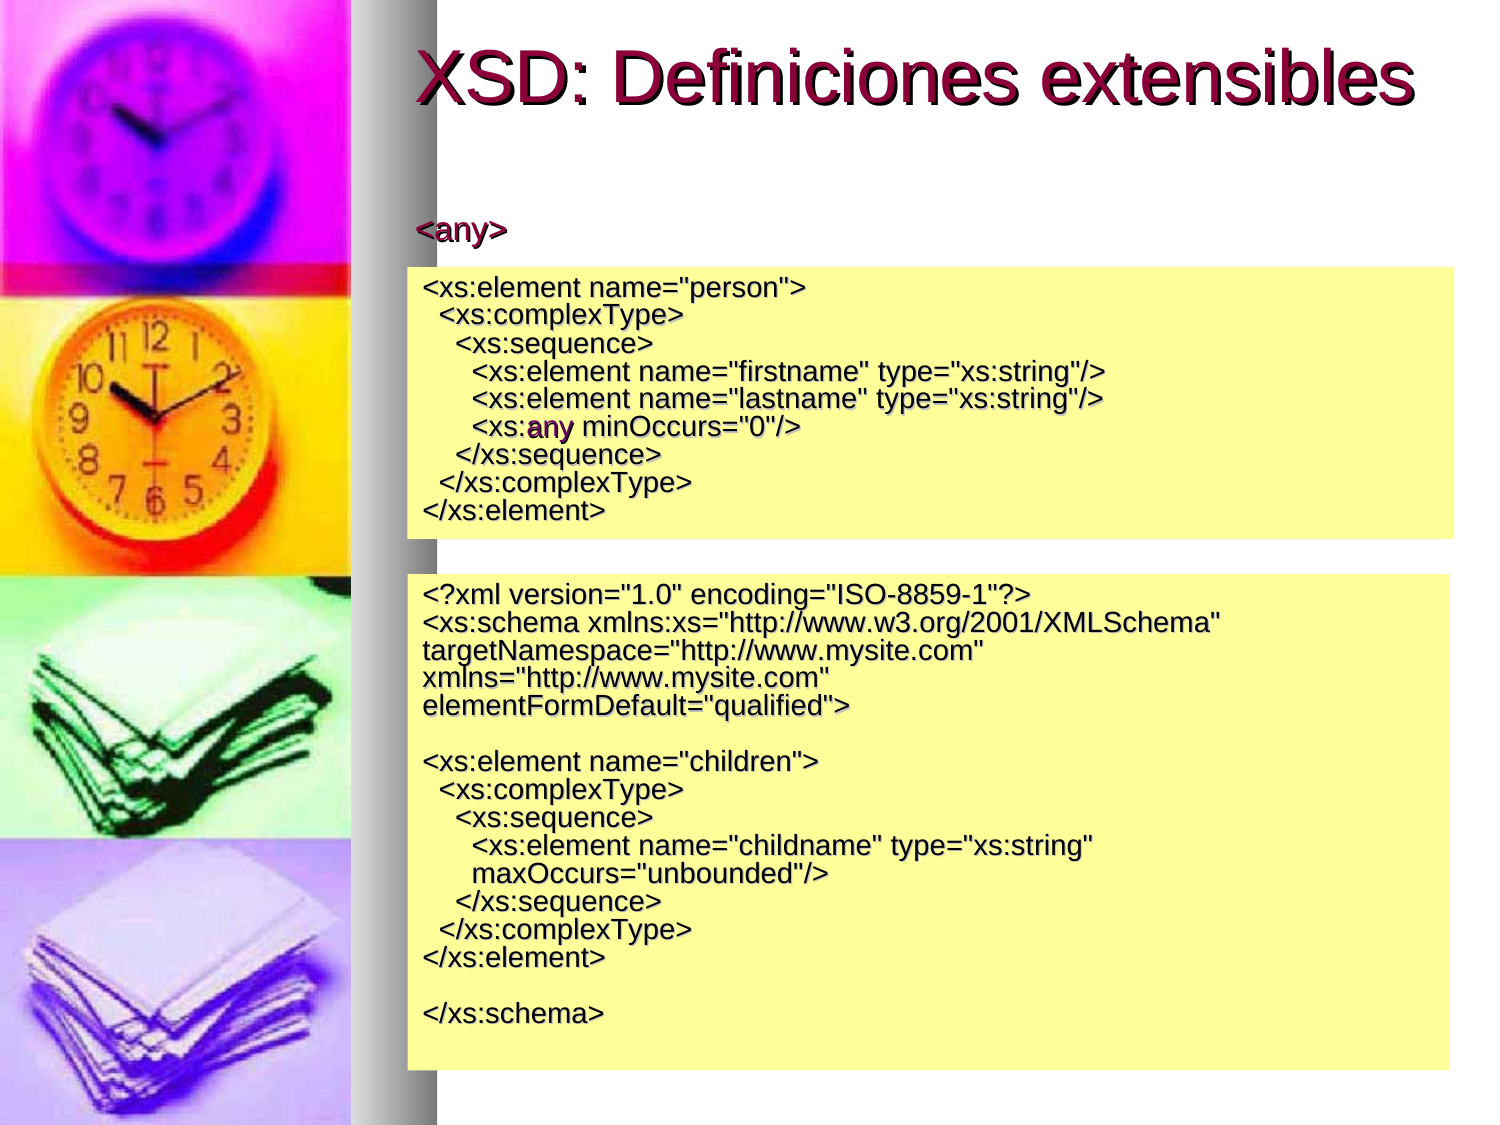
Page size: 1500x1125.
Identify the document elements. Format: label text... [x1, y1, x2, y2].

list <?xml version="1.0" encoding="ISO-8859-1"?> <xs:schema xmlns:xs="http://www.w3.org/2001/XMLSchema" targetNamespace="http://www.mysite.com" xmlns="http://www.mysite.com" elementFormDefault="qualified"> <xs:element name="children"> <xs:complexType> <xs:sequence> <xs:element name="childname" type="xs:string" maxOccurs="unbounded"/> </xs:sequence> </xs:complexType> </xs:element> </xs:schema> [407, 574, 1450, 1071]
picture [0, 0, 351, 1125]
title XSD: Definiciones extensibles <any> [399, 19, 1450, 256]
list <xs:element name="person"> <xs:complexType> <xs:sequence> <xs:element name="firstname" type="xs:string"/> <xs:element name="lastname" type="xs:string"/> <xs:any minOccurs="0"/> </xs:sequence> </xs:complexType> </xs:element> [407, 267, 1455, 539]
